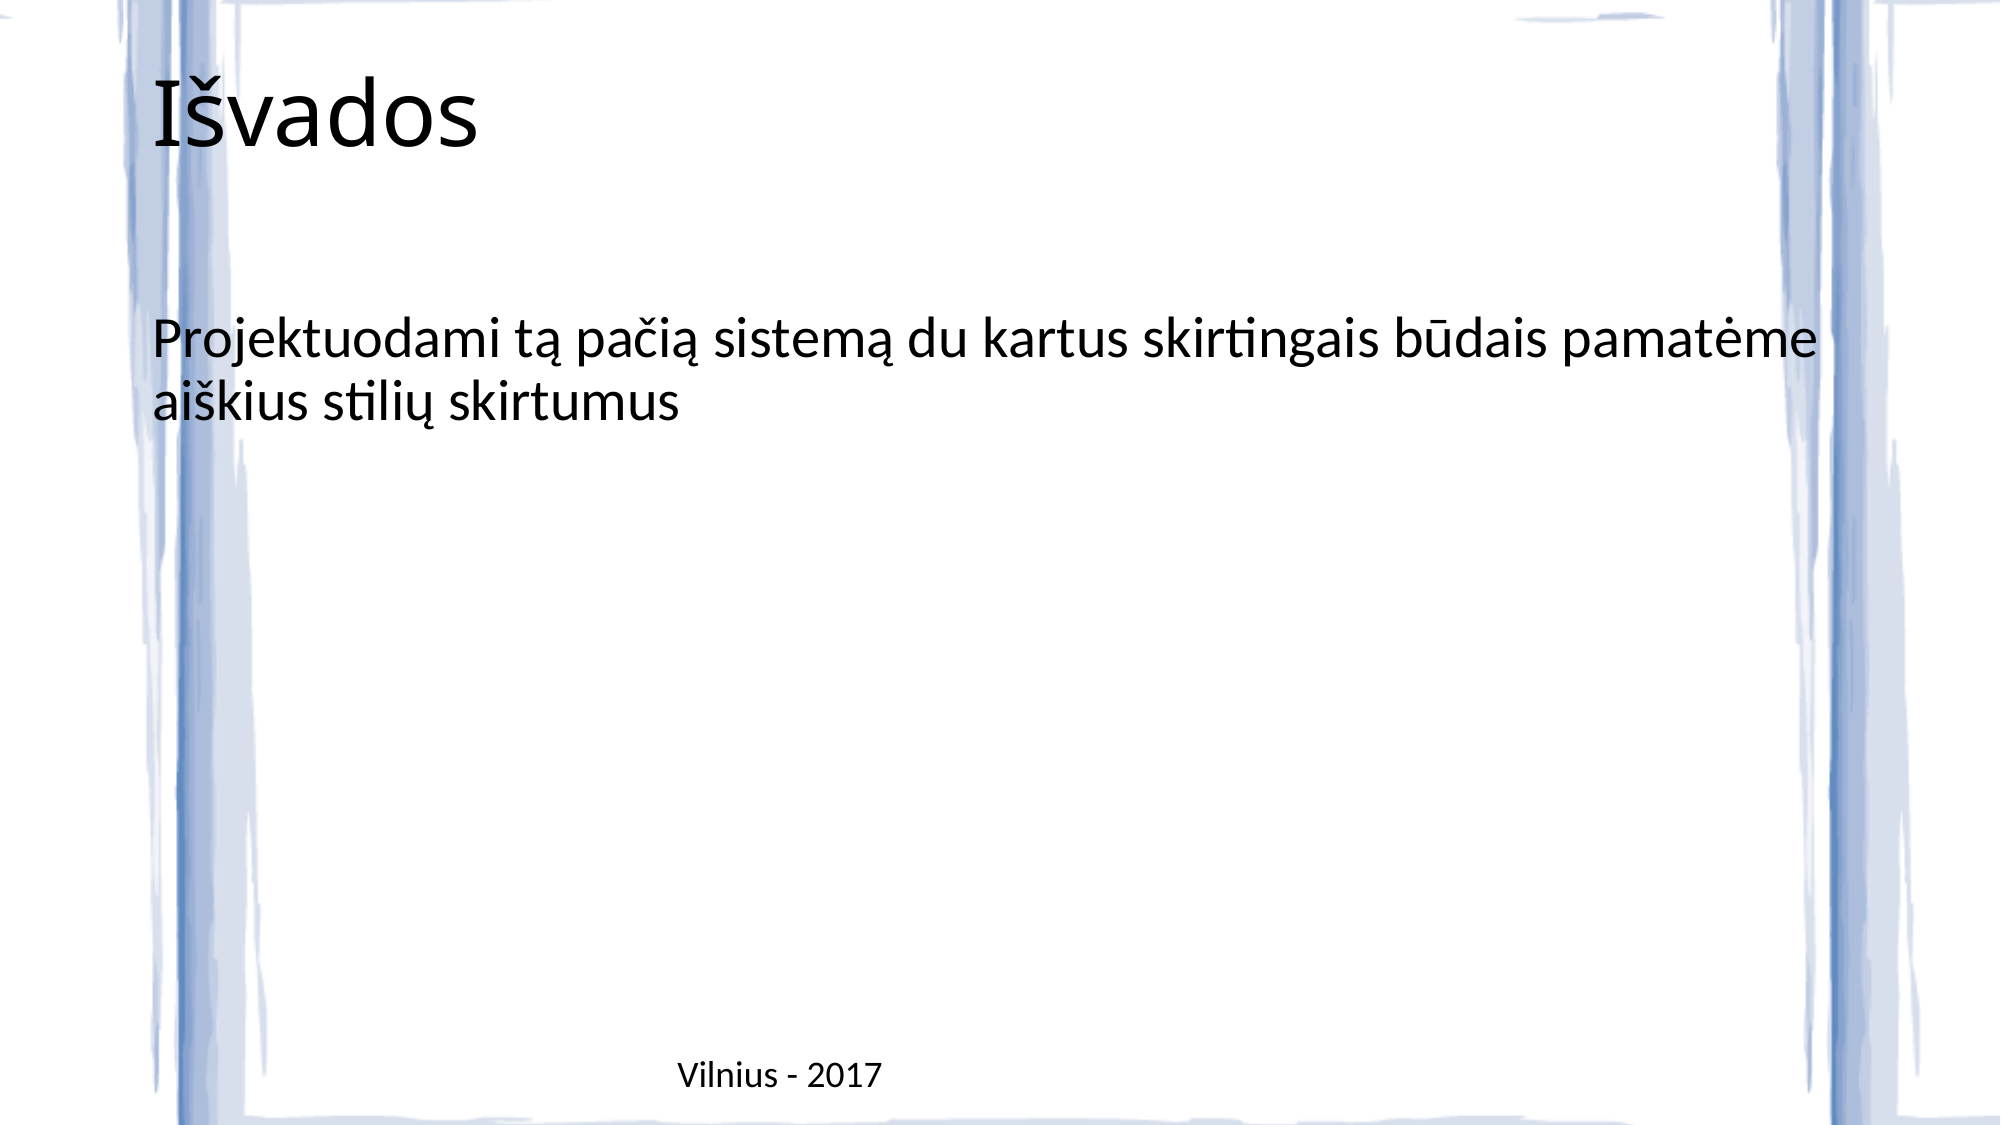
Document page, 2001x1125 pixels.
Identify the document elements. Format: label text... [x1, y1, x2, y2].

picture [0, 0, 2001, 1125]
title Išvados [137, 59, 1863, 278]
footer Vilnius - 2017 [662, 1042, 1338, 1103]
list Projektuodami tą pačią sistemą du kartus skirtingais būdais pamatėme aiškius stilių skirtumus [137, 299, 1863, 1014]
